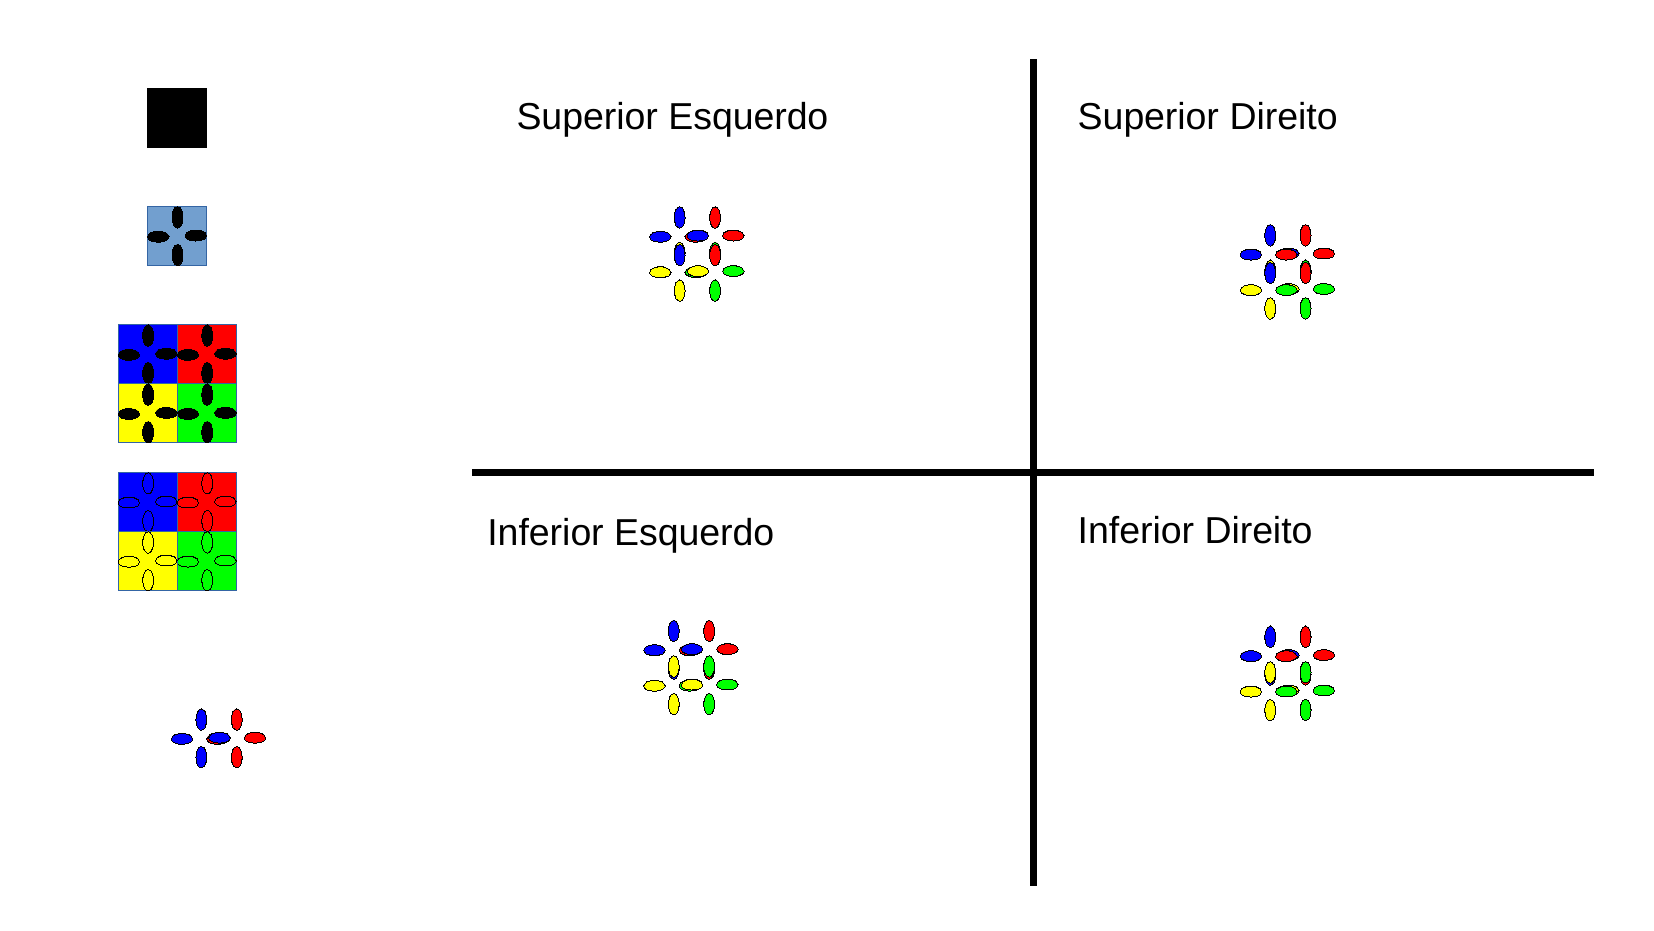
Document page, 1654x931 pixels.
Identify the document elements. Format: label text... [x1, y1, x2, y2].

text_box [716, 643, 739, 655]
text_box [668, 620, 680, 642]
text_box [716, 679, 739, 690]
text_box [1275, 283, 1300, 296]
text_box [703, 655, 715, 680]
text_box [118, 472, 237, 591]
text_box [668, 655, 680, 680]
text_box Inferior Esquerdo [472, 504, 975, 562]
text_box [1264, 699, 1276, 721]
text_box [1264, 297, 1276, 320]
text_box [643, 644, 666, 656]
text_box [1300, 661, 1312, 686]
text_box [1275, 248, 1300, 261]
text_box [1275, 685, 1300, 697]
text_box [195, 746, 207, 768]
text_box [1240, 284, 1262, 296]
text_box [1313, 283, 1335, 295]
text_box [703, 620, 715, 642]
text_box [679, 679, 703, 692]
text_box [1300, 224, 1312, 247]
text_box [684, 265, 709, 278]
text_box [1300, 297, 1312, 320]
text_box [674, 242, 686, 266]
text_box [147, 88, 207, 148]
text_box [674, 279, 686, 302]
text_box [1240, 650, 1262, 662]
text_box [244, 732, 266, 744]
text_box [1300, 699, 1312, 721]
text_box [1275, 649, 1300, 662]
text_box [1300, 259, 1312, 284]
text_box [709, 206, 721, 229]
text_box [643, 680, 666, 692]
text_box [722, 265, 745, 277]
text_box [1264, 661, 1276, 686]
text_box [709, 279, 721, 302]
text_box [1300, 625, 1312, 648]
text_box [1313, 685, 1335, 696]
text_box [1240, 686, 1262, 698]
text_box [649, 266, 672, 278]
text_box Superior Esquerdo [501, 88, 1004, 146]
text_box [1264, 224, 1276, 247]
text_box [1240, 249, 1262, 261]
text_box [679, 643, 703, 656]
text_box [1313, 248, 1335, 259]
text_box [147, 206, 207, 266]
text_box [171, 733, 193, 745]
text_box [1264, 625, 1276, 648]
text_box [231, 708, 243, 731]
text_box Superior Direito [1062, 88, 1565, 146]
text_box [1313, 649, 1335, 661]
text_box [684, 230, 709, 243]
text_box [722, 230, 745, 242]
text_box [668, 693, 680, 715]
text_box [649, 231, 672, 243]
text_box [1264, 259, 1276, 284]
text_box [703, 693, 715, 715]
text_box Inferior Direito [1062, 501, 1565, 559]
text_box [206, 732, 231, 745]
text_box [674, 206, 686, 229]
text_box [709, 242, 721, 266]
text_box [231, 746, 243, 768]
text_box [195, 708, 207, 731]
text_box [118, 324, 237, 443]
